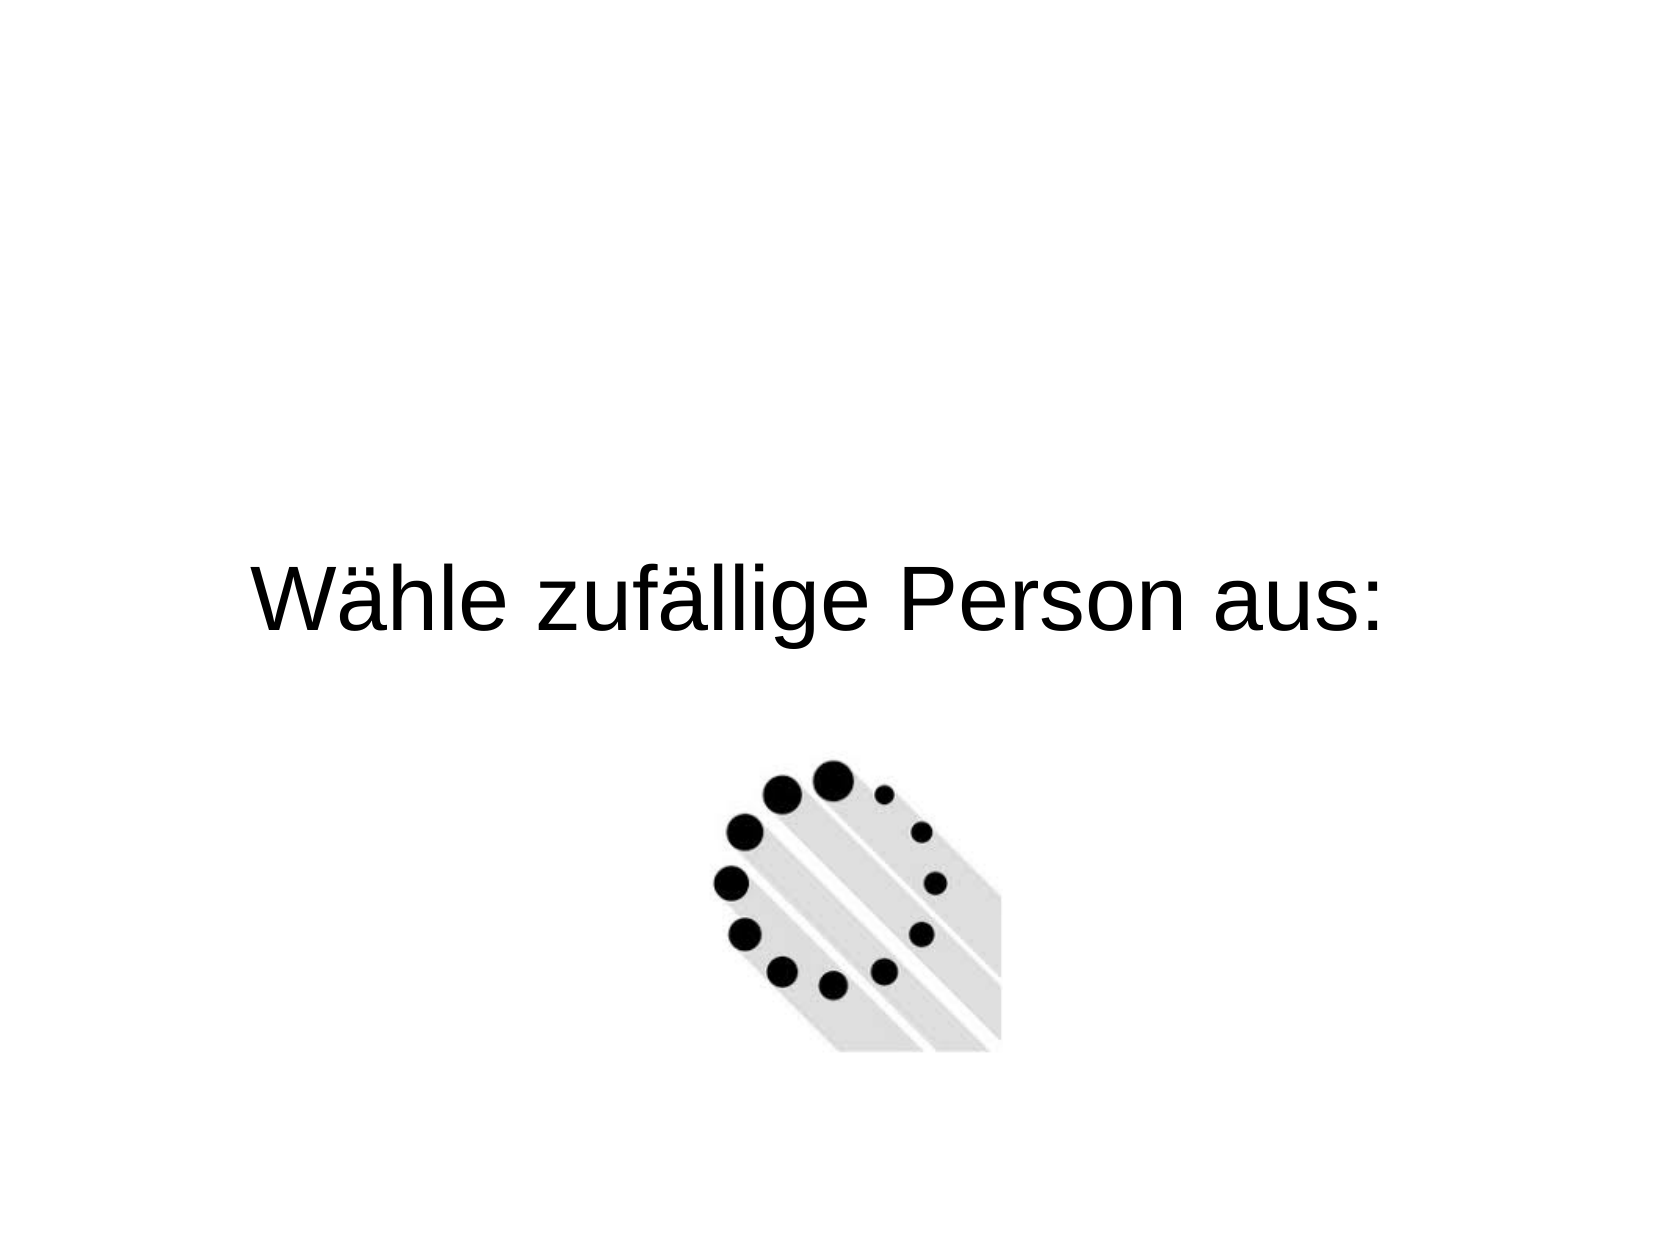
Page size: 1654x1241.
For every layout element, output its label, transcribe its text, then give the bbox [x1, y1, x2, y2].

title Wähle zufällige Person aus: [75, 495, 1564, 703]
picture [660, 701, 1003, 1062]
